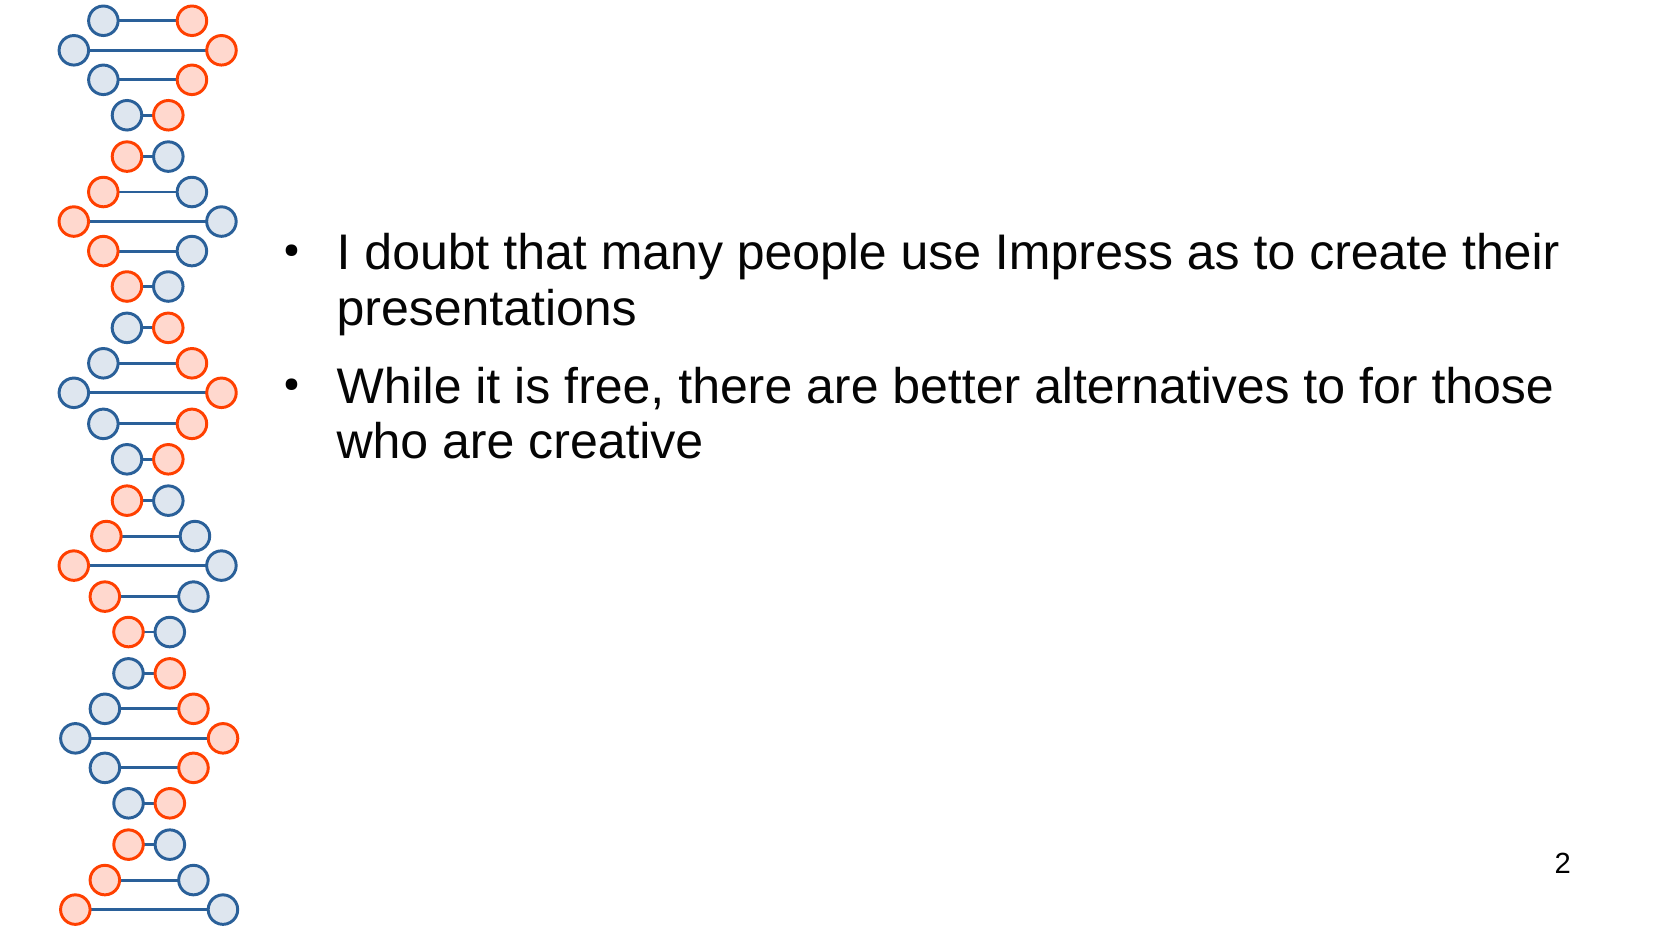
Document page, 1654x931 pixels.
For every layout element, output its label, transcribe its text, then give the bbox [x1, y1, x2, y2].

list I doubt that many people use Impress as to create their presentations While it is free, there are better alternatives to for those who are creative [265, 224, 1595, 764]
